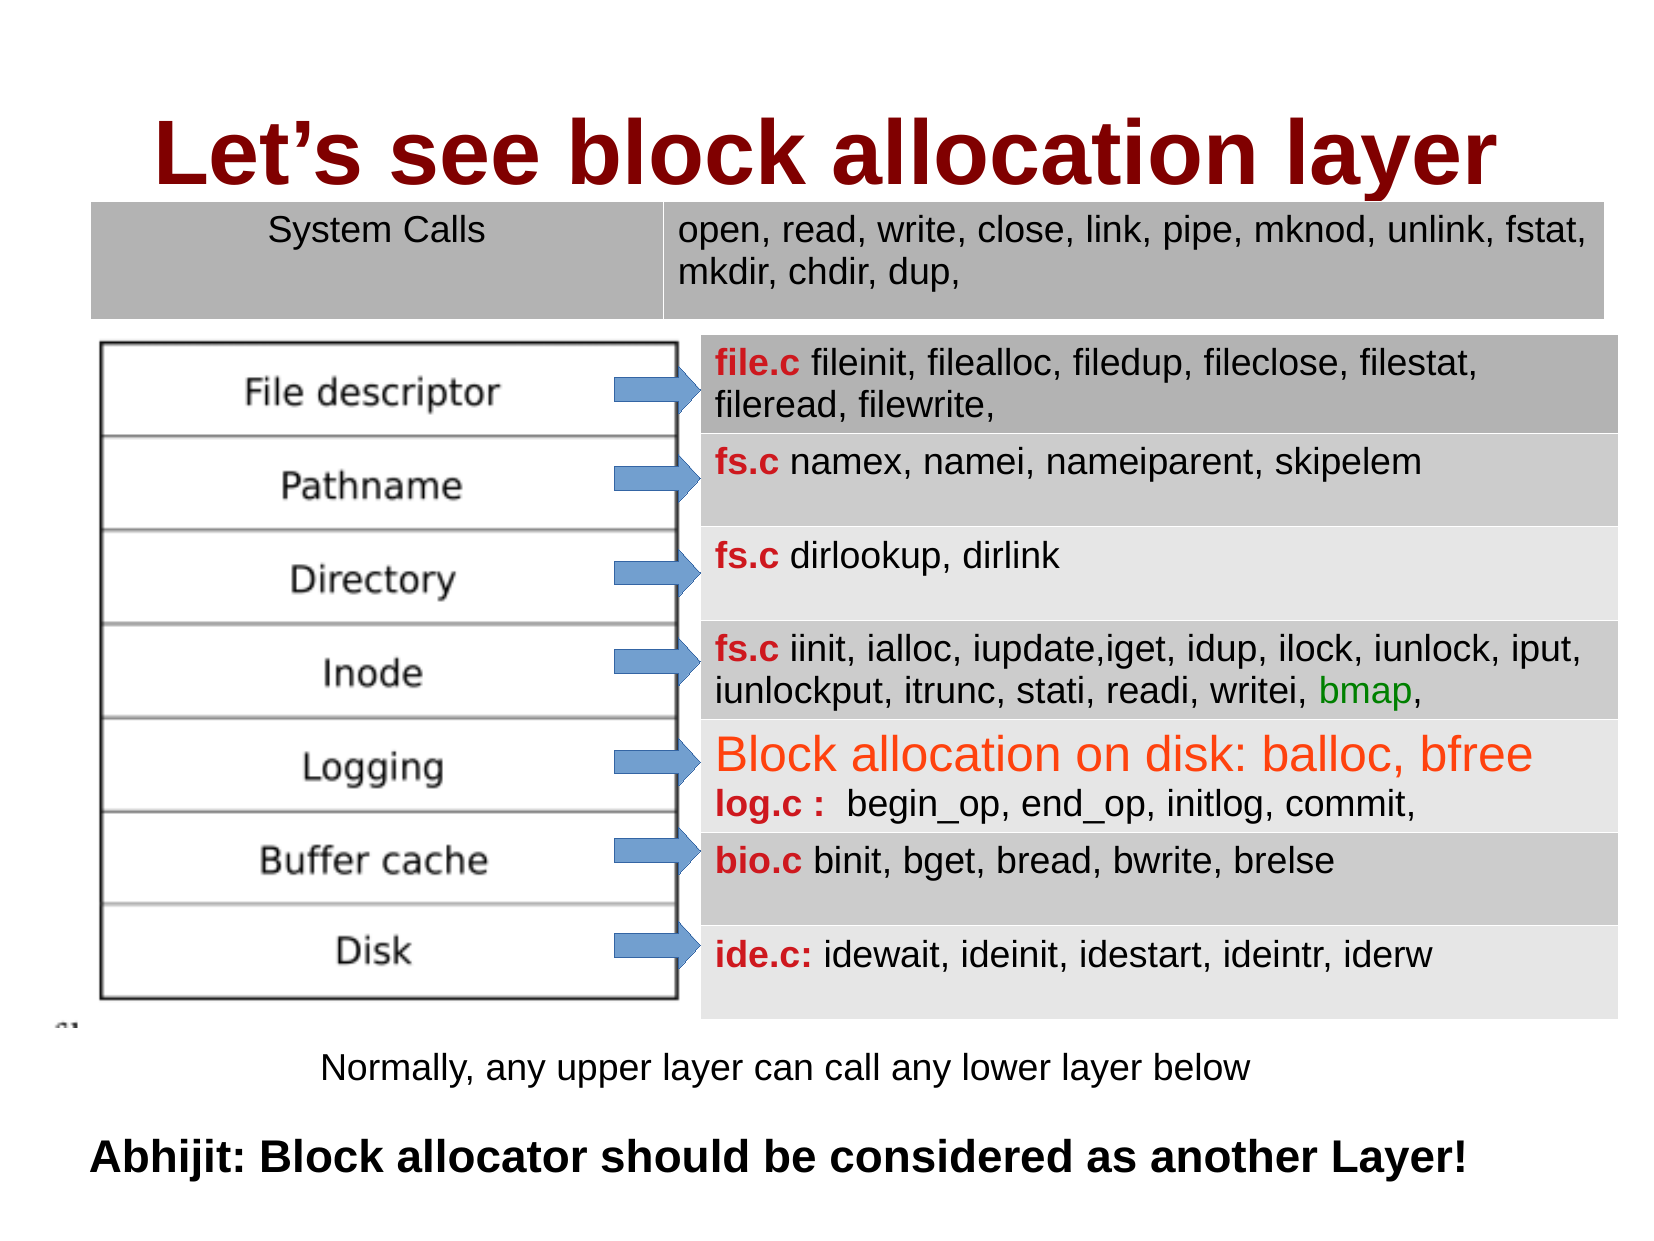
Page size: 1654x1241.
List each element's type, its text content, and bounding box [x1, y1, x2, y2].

table_header System Calls [91, 202, 663, 319]
table_cell Block allocation on disk: balloc, bfree log.c : begin_op, end_op, initlog, commit, [701, 720, 1618, 832]
text_box [614, 827, 701, 875]
table_cell fs.c iinit, ialloc, iupdate,iget, idup, ilock, iunlock, iput, iunlockput, itrunc, stati, readi, writei, bmap, [701, 621, 1618, 719]
text_box [614, 454, 701, 503]
table_cell fs.c namex, namei, nameiparent, skipelem [701, 434, 1618, 526]
text_box [614, 637, 701, 686]
picture [47, 310, 726, 1028]
table_header file.c fileinit, filealloc, filedup, fileclose, filestat, fileread, filewrite, [701, 335, 1618, 433]
title Let’s see block allocation layer [82, 49, 1571, 257]
text_box [614, 921, 701, 969]
table_cell fs.c dirlookup, dirlink [701, 527, 1618, 620]
table_cell bio.c binit, bget, bread, bwrite, brelse [701, 833, 1618, 925]
table_header open, read, write, close, link, pipe, mknod, unlink, fstat, mkdir, chdir, dup, [664, 202, 1604, 319]
text_box Normally, any upper layer can call any lower layer below Abhijit: Block allocator should be considered as another Layer! [47, 1039, 1524, 1241]
text_box [614, 738, 701, 786]
text_box [614, 549, 701, 597]
text_box [614, 366, 701, 414]
table_cell ide.c: idewait, ideinit, idestart, ideintr, iderw [701, 926, 1618, 1019]
